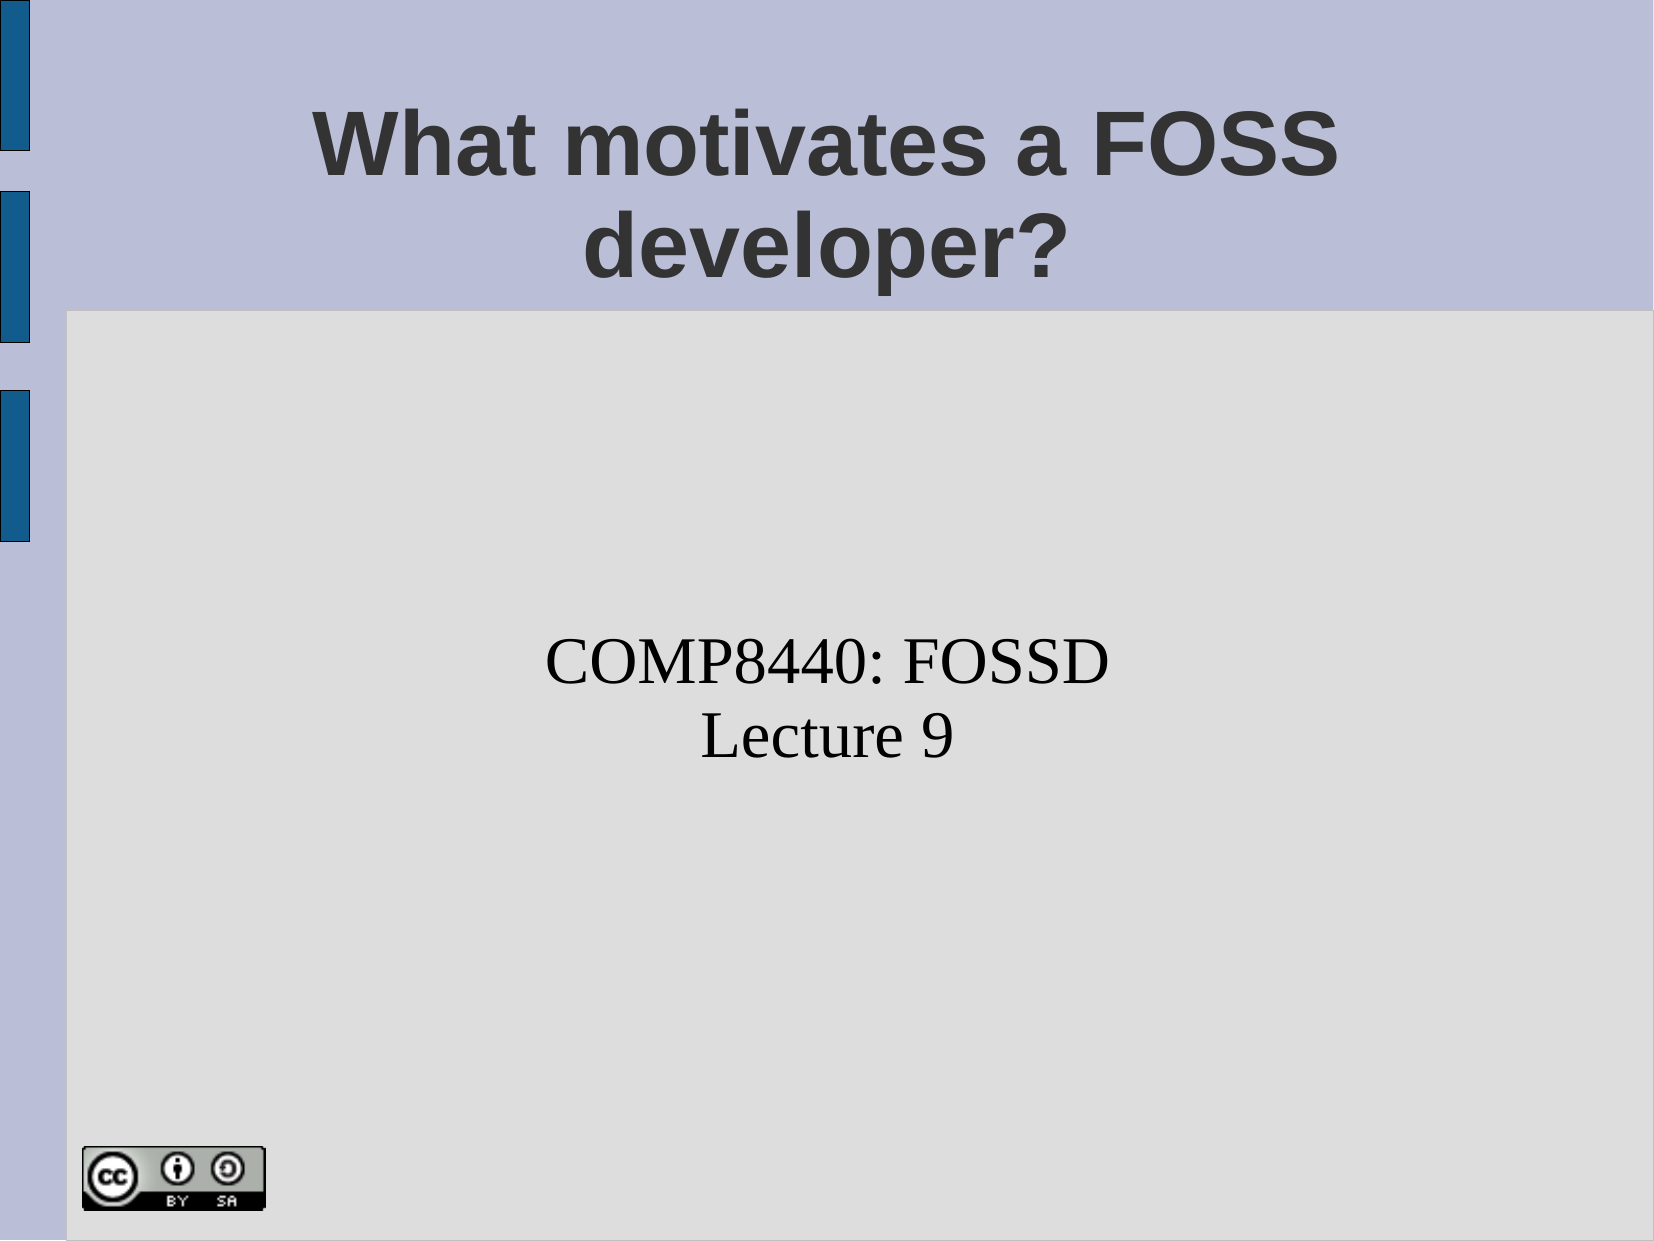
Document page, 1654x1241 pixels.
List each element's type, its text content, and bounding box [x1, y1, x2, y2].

picture [82, 1146, 266, 1211]
subtitle COMP8440: FOSSD Lecture 9 [121, 344, 1534, 1127]
title What motivates a FOSS developer? [121, 91, 1534, 299]
